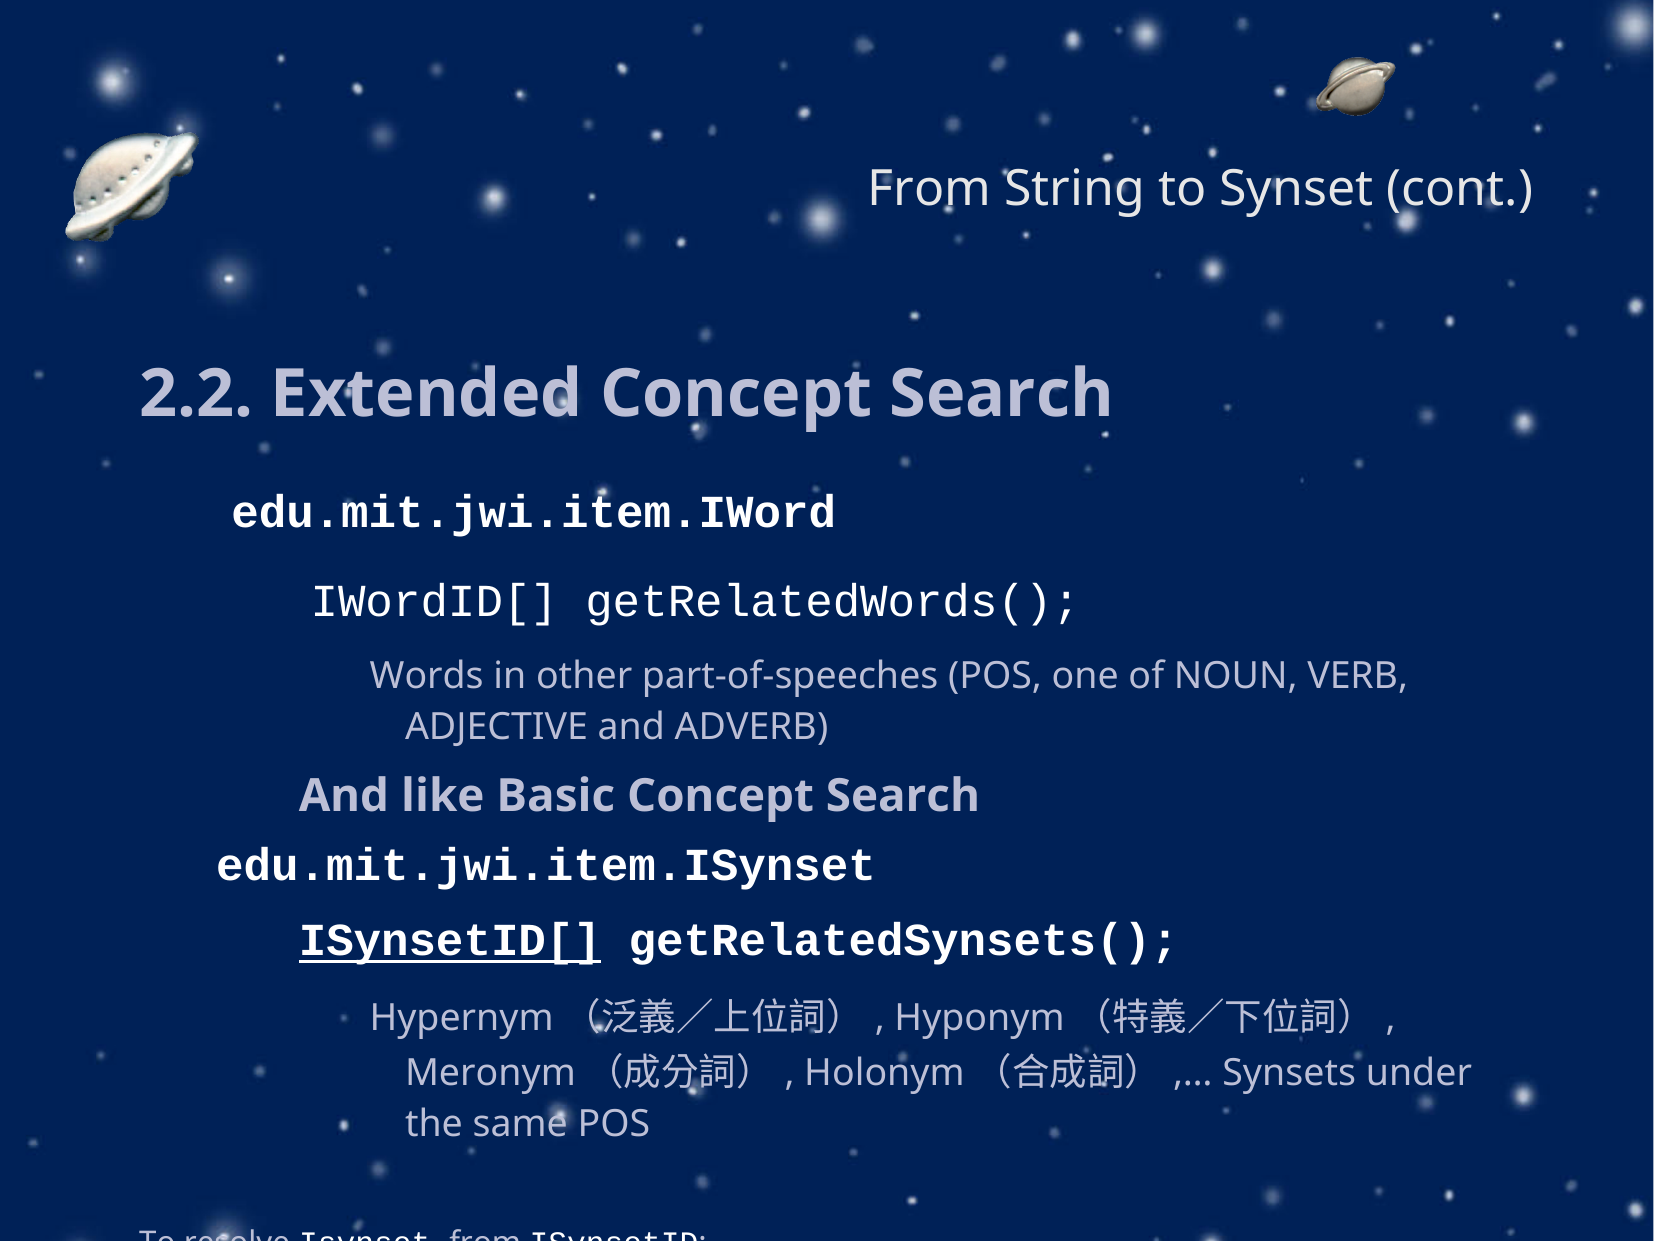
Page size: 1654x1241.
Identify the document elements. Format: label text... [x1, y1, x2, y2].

title From String to Synset (cont.) [121, 136, 1534, 237]
picture [684, 1235, 693, 1241]
picture [0, 0, 1654, 1241]
list 2.2. Extended Concept Search edu.mit.jwi.item.IWord IWordID[] getRelatedWords(); Words in other part-of-speeches (POS, one of NOUN, VERB, ADJECTIVE and ADVERB) And like Basic Concept Search edu.mit.jwi.item.ISynset ISynsetID[] getRelatedSynsets(); Hypernym（泛義／上位詞）, Hyponym（特義／下位詞）, Meronym（成分詞）, Holonym（合成詞）,… Synsets under the same POS To resolve Isynset from ISynsetID: ISynset edu.mit.jwi.dict.IDictionary.getSynset(ISynsetID) [121, 344, 1534, 1179]
